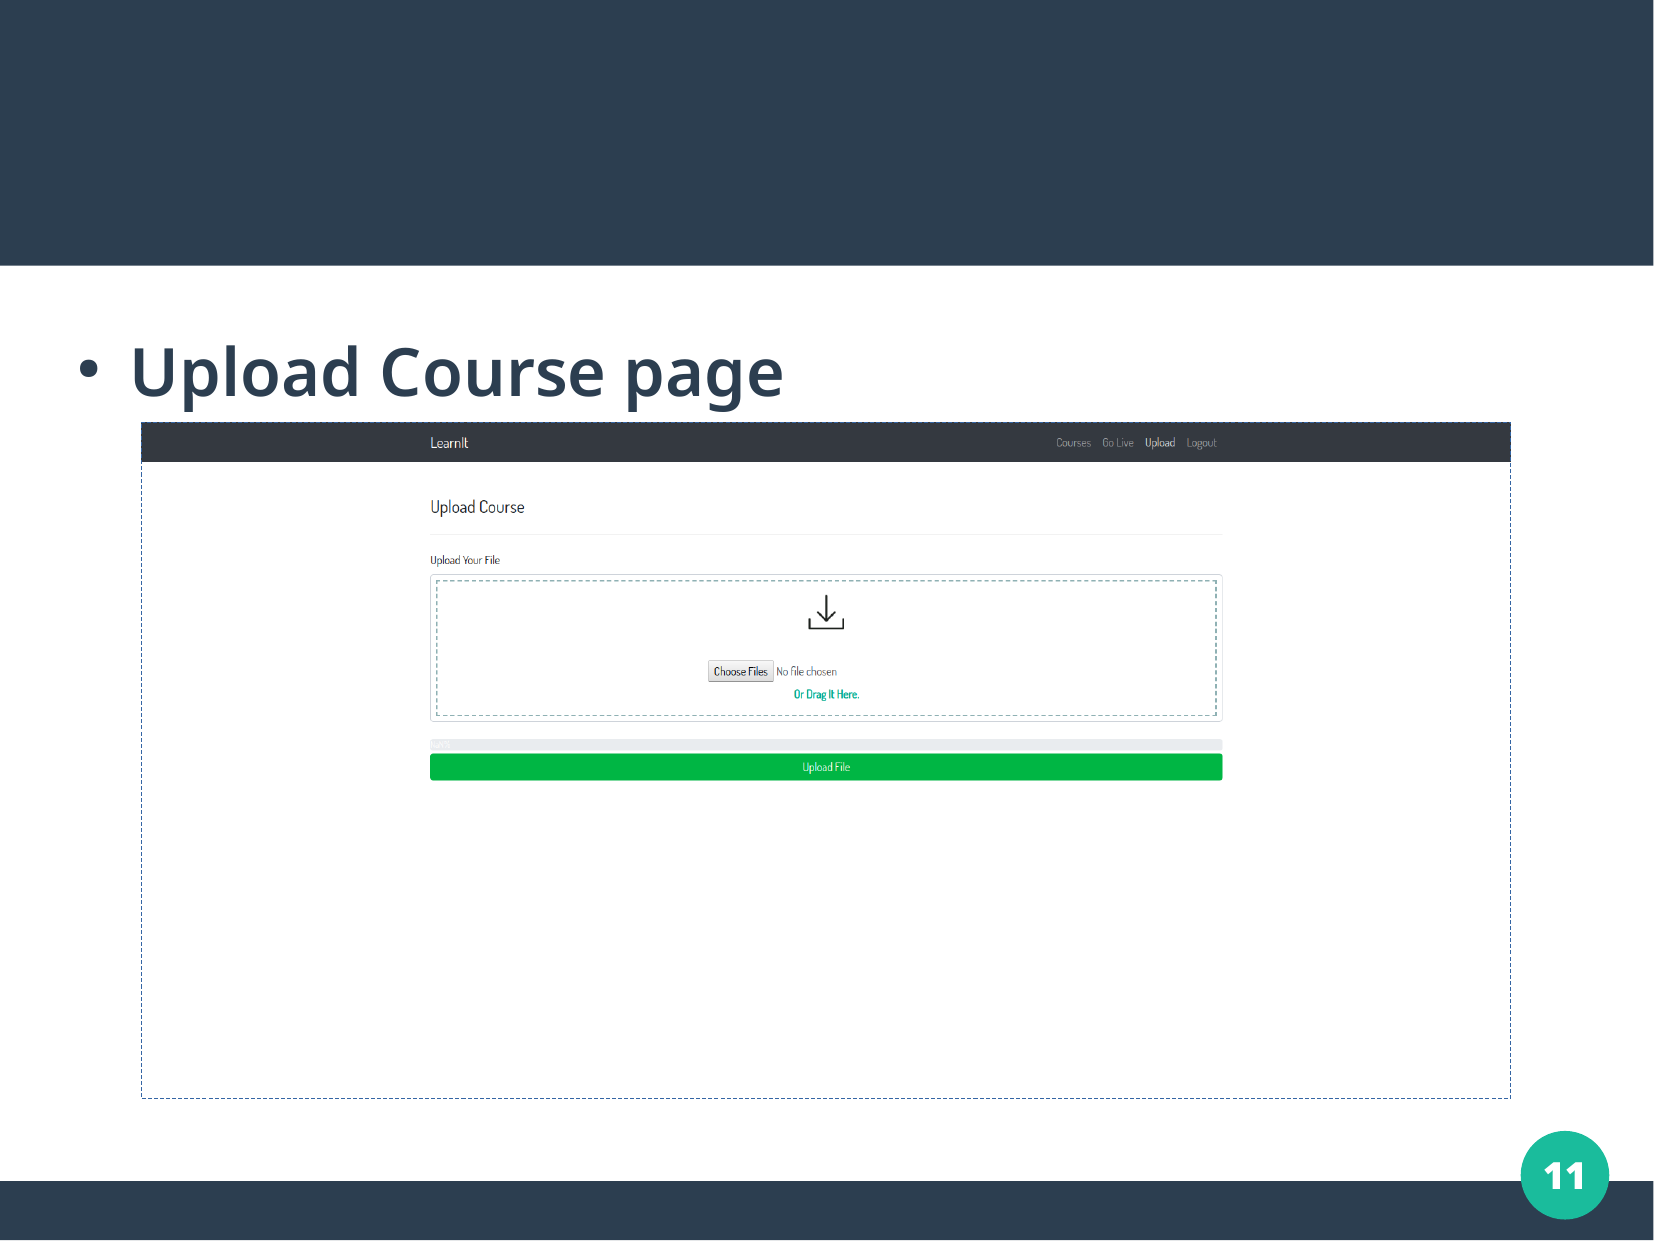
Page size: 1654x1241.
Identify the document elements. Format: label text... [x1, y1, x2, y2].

list Upload Course page [59, 324, 1595, 1152]
picture [141, 422, 1511, 1099]
